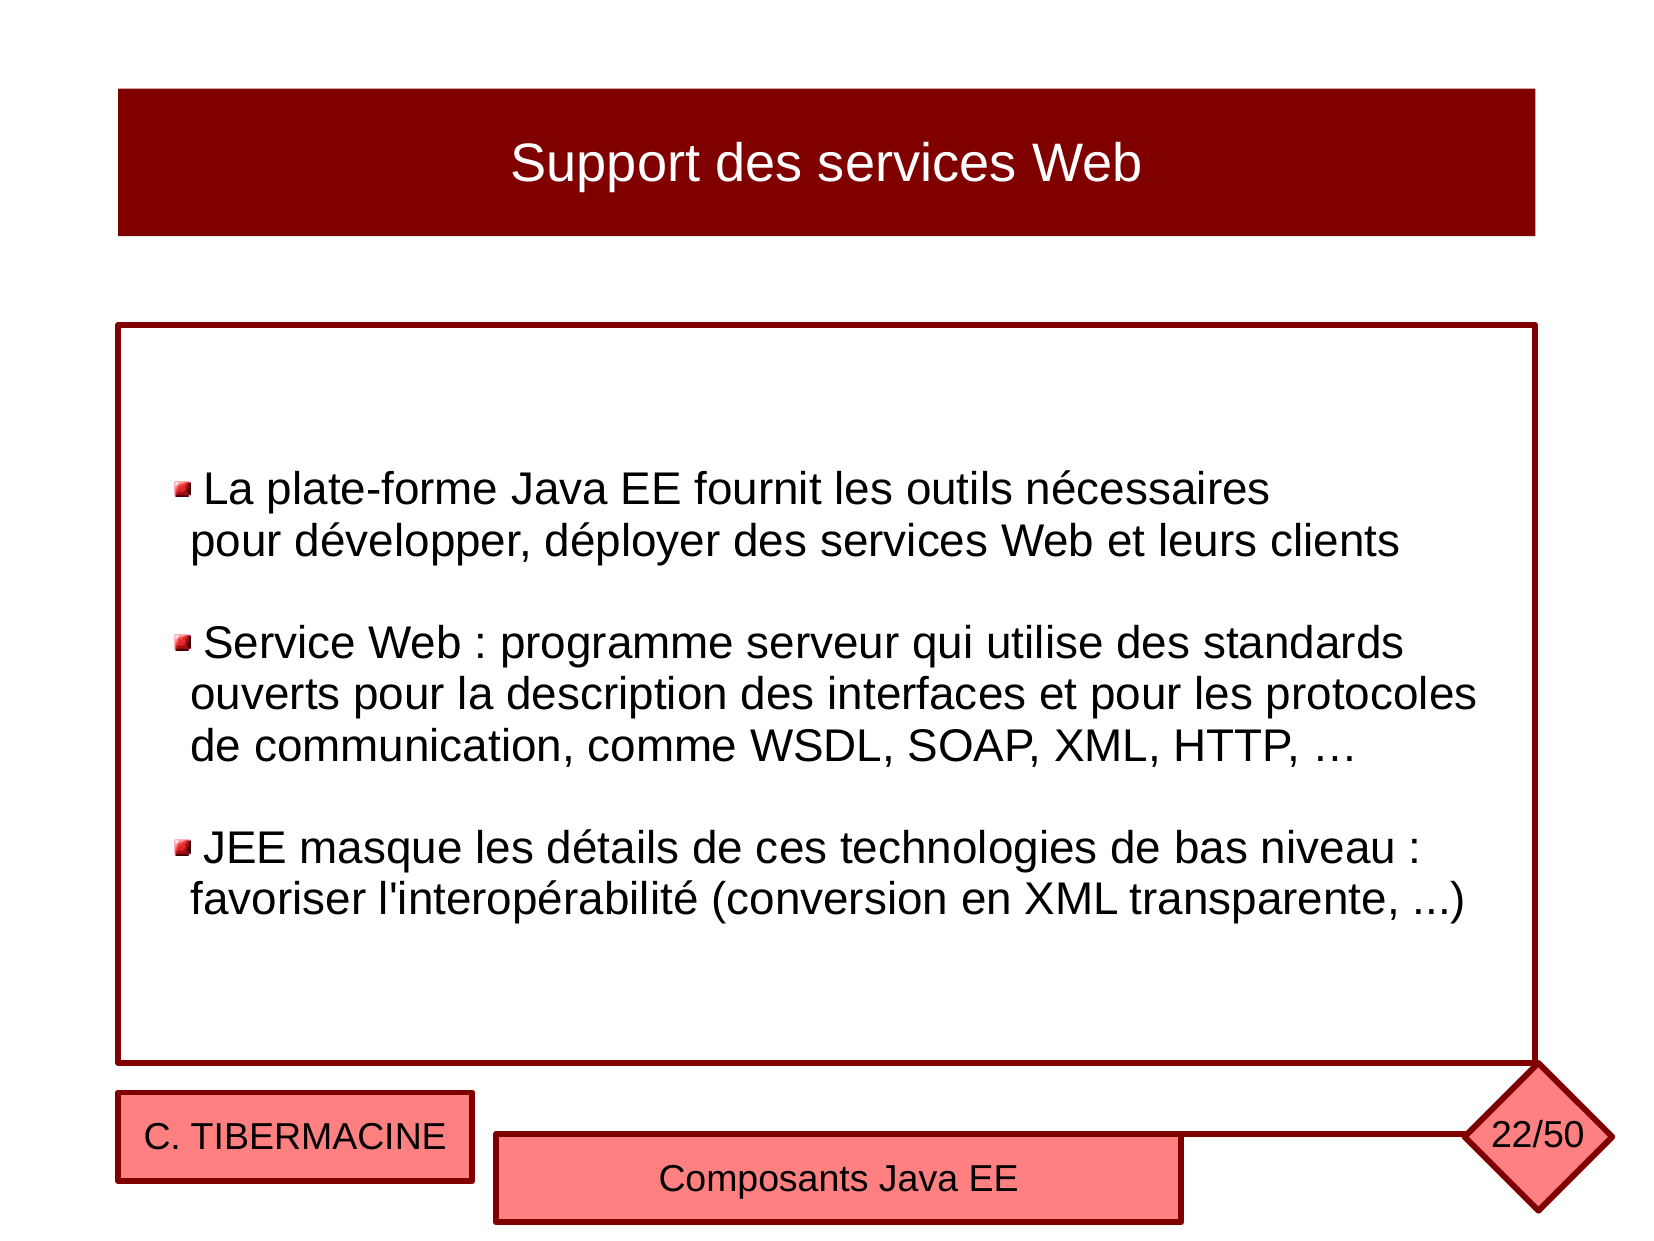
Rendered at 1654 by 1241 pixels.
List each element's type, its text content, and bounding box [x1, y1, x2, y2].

text_box Composants Java EE [496, 1133, 1182, 1223]
picture [174, 634, 191, 651]
text_box La plate-forme Java EE fournit les outils nécessaires pour développer, déployer des services Web et leurs clients Service Web : programme serveur qui utilise des standards ouverts pour la description des interfaces et pour les protocoles de communication, comme WSDL, SOAP, XML, HTTP, … JEE masque les détails de ces technologies de bas niveau : favoriser l'interopérabilité (conversion en XML transparente, ...) [118, 324, 1536, 1063]
text_box [1533, 1206, 1544, 1211]
picture [174, 481, 191, 497]
text_box Support des services Web [118, 88, 1536, 237]
text_box [1495, 1062, 1582, 1106]
text_box C. TIBERMACINE [118, 1092, 473, 1182]
picture [174, 839, 191, 856]
text_box <numéro>/50 [1476, 1106, 1607, 1206]
text_box [1607, 1131, 1613, 1143]
text_box [1464, 1125, 1476, 1149]
